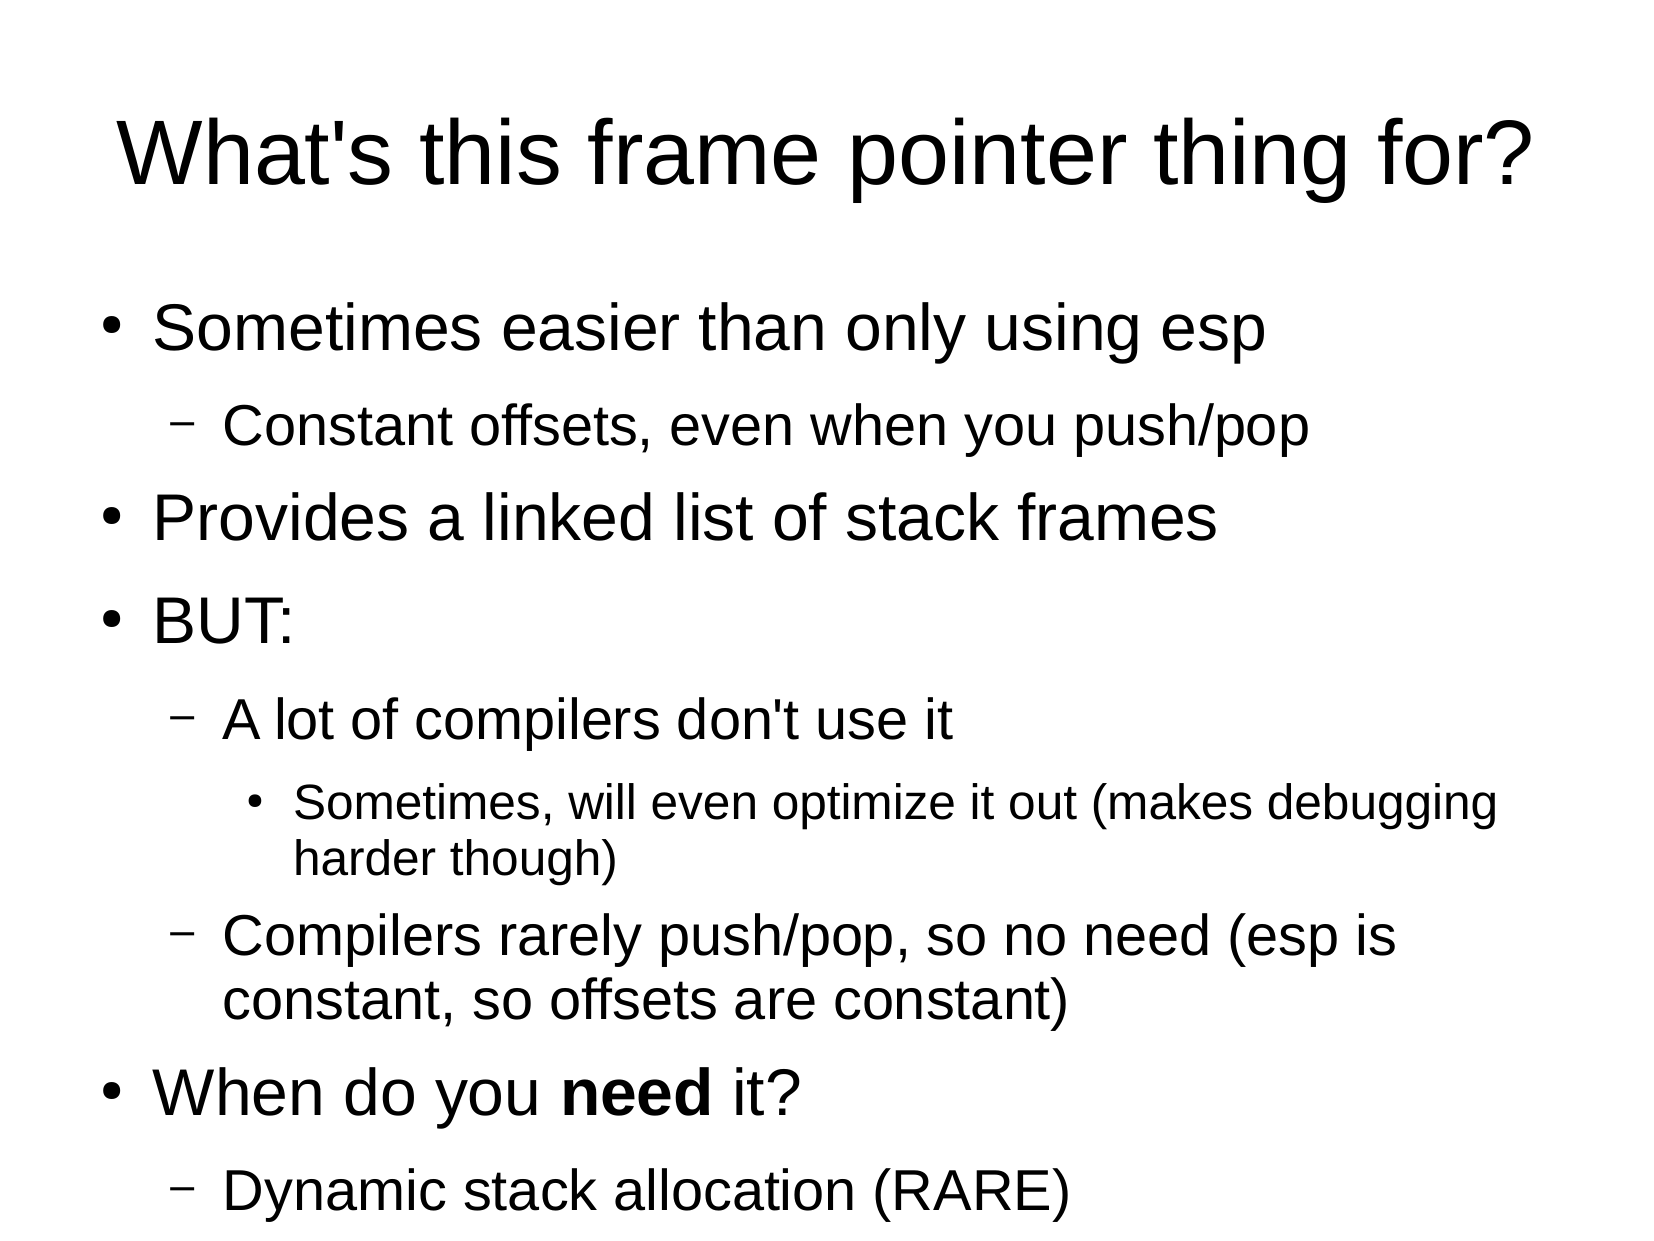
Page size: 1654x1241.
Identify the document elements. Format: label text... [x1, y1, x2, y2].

title What's this frame pointer thing for? [82, 49, 1571, 257]
list Sometimes easier than only using esp Constant offsets, even when you push/pop Provides a linked list of stack frames BUT: A lot of compilers don't use it Sometimes, will even optimize it out (makes debugging harder though) Compilers rarely push/pop, so no need (esp is constant, so offsets are constant) When do you need it? Dynamic stack allocation (RARE) [82, 290, 1538, 1231]
